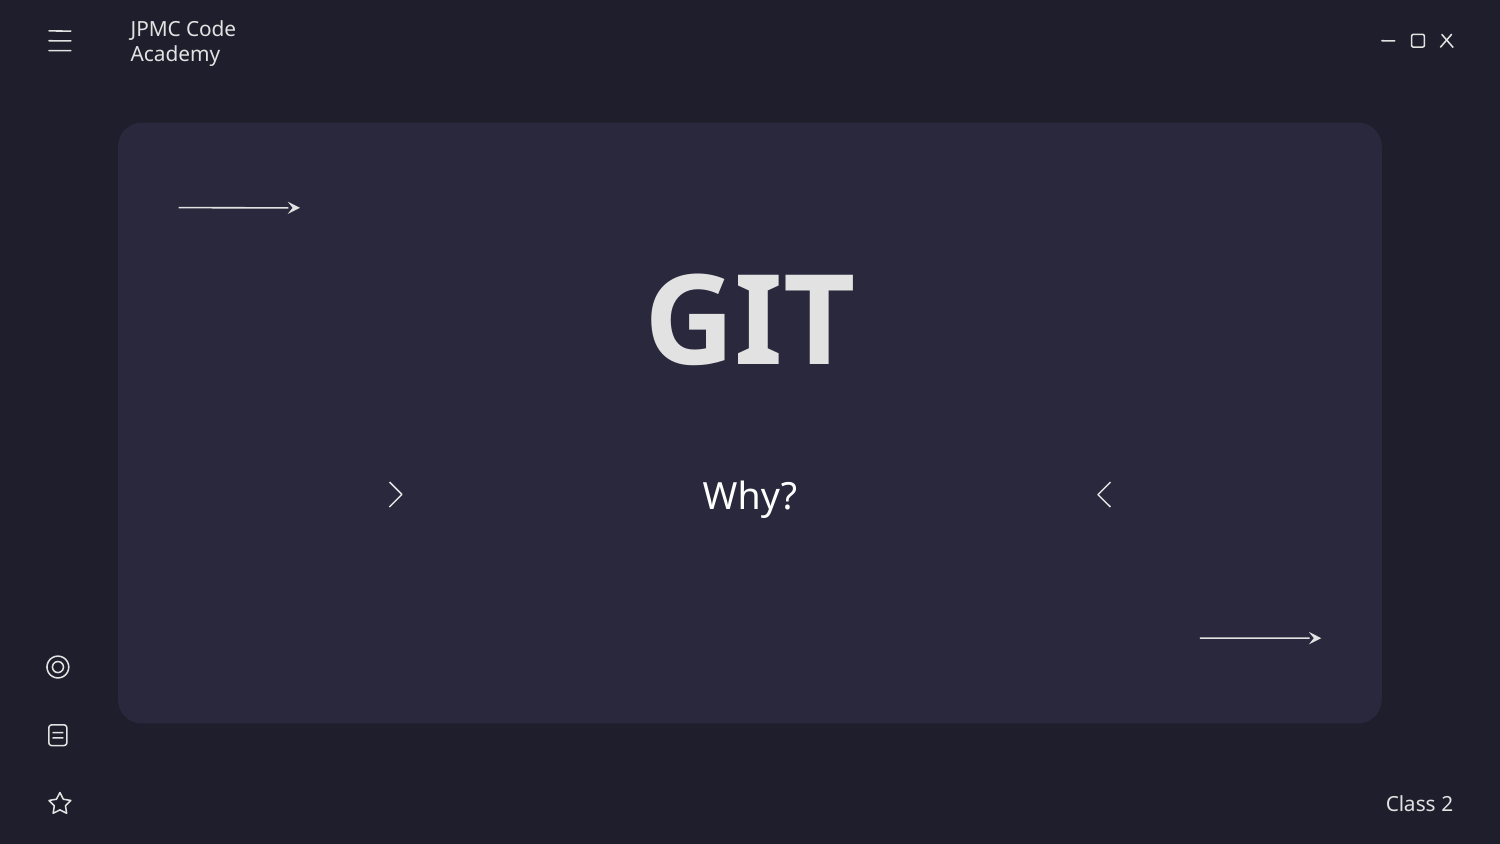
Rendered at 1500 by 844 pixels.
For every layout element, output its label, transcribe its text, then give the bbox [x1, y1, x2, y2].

subtitle Why? [402, 421, 1098, 568]
subtitle JPMC Code Academy [130, 18, 306, 64]
title GIT [294, 207, 1206, 422]
subtitle Class 2 [1278, 780, 1453, 826]
